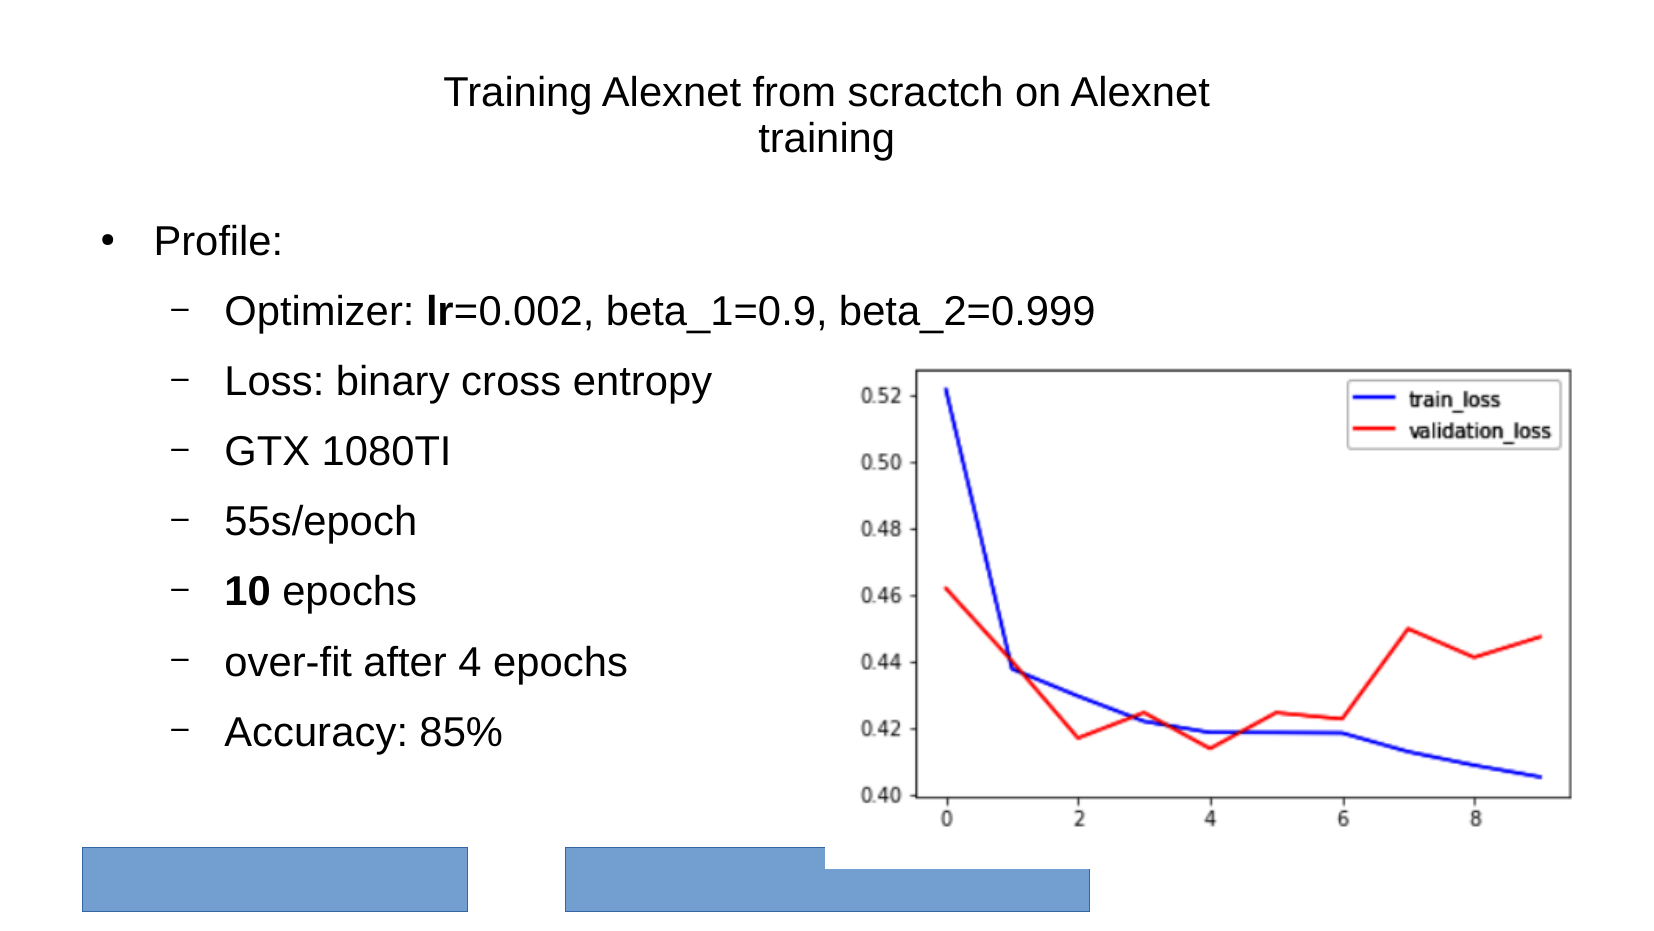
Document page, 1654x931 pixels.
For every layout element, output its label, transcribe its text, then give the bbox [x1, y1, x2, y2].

picture [825, 344, 1636, 869]
title Training Alexnet from scractch on Alexnet training [82, 37, 1571, 193]
list Profile: Optimizer: lr=0.002, beta_1=0.9, beta_2=0.999 Loss: binary cross entropy GTX 1080TI 55s/epoch 10 epochs over-fit after 4 epochs Accuracy: 85% [82, 217, 1571, 758]
